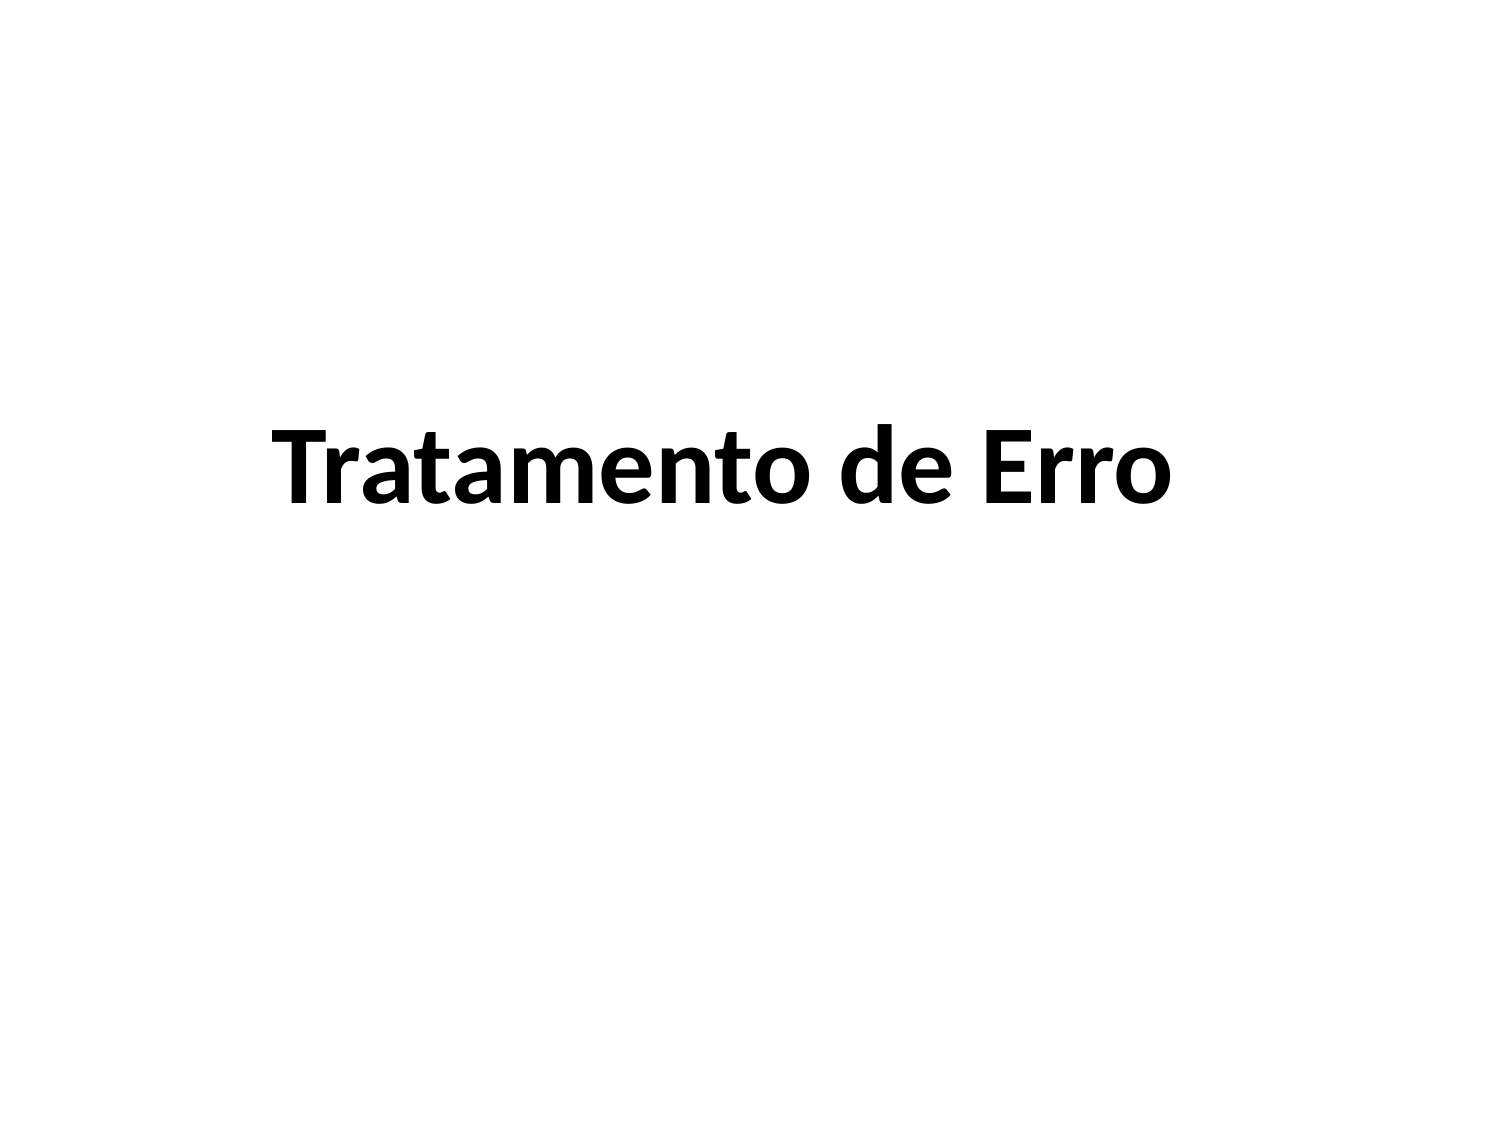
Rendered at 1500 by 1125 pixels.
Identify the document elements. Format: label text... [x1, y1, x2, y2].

text_box Tratamento de Erro [59, 383, 1388, 534]
